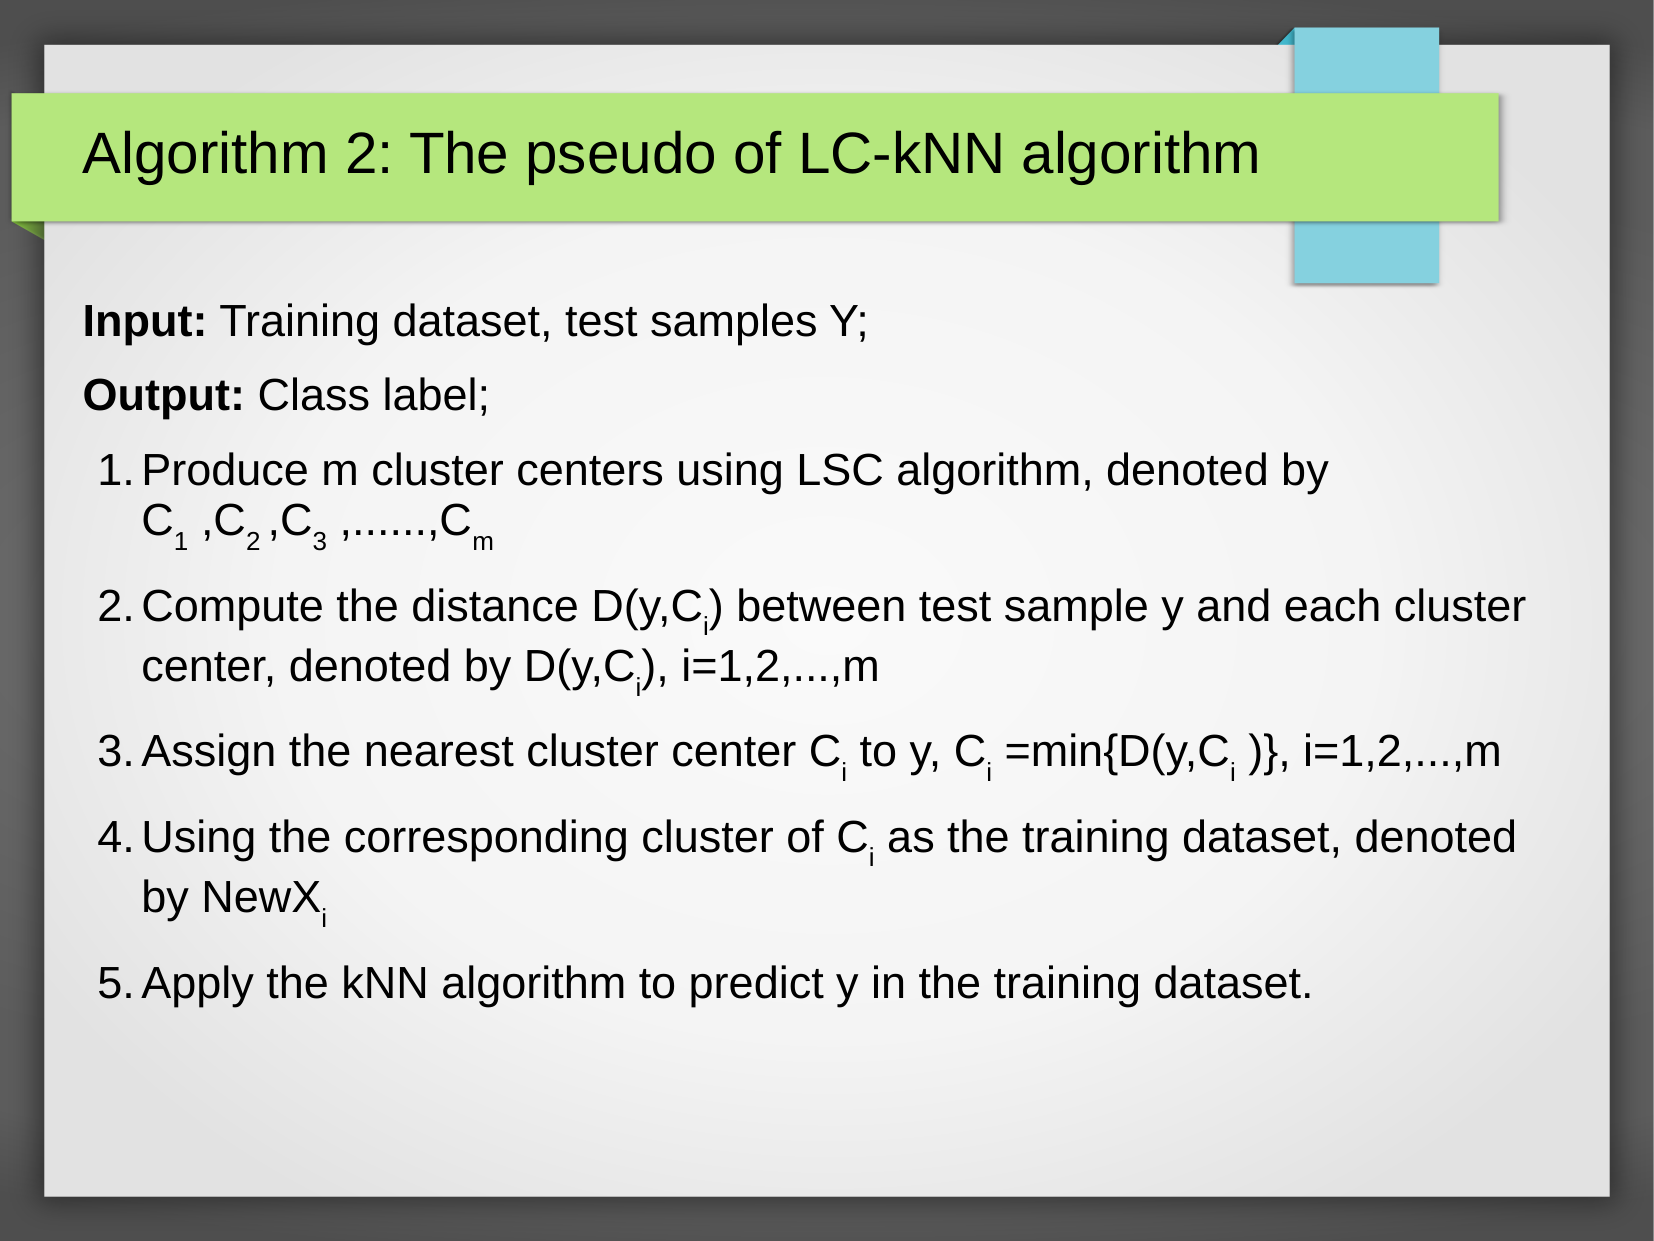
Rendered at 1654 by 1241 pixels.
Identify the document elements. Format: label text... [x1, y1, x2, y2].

list Input: Training dataset, test samples Y; Output: Class label; Produce m cluster centers using LSC algorithm, denoted by C1 ,C2 ,C3 ,......,Cm Compute the distance D(y,Ci) between test sample y and each cluster center, denoted by D(y,Ci), i=1,2,...,m Assign the nearest cluster center Ci to y, Ci =min{D(y,Ci )}, i=1,2,...,m Using the corresponding cluster of Ci as the training dataset, denoted by NewXi Apply the kNN algorithm to predict y in the training dataset. [82, 295, 1571, 1015]
picture [0, 0, 1654, 1241]
title Algorithm 2: The pseudo of LC-kNN algorithm [82, 94, 1264, 213]
